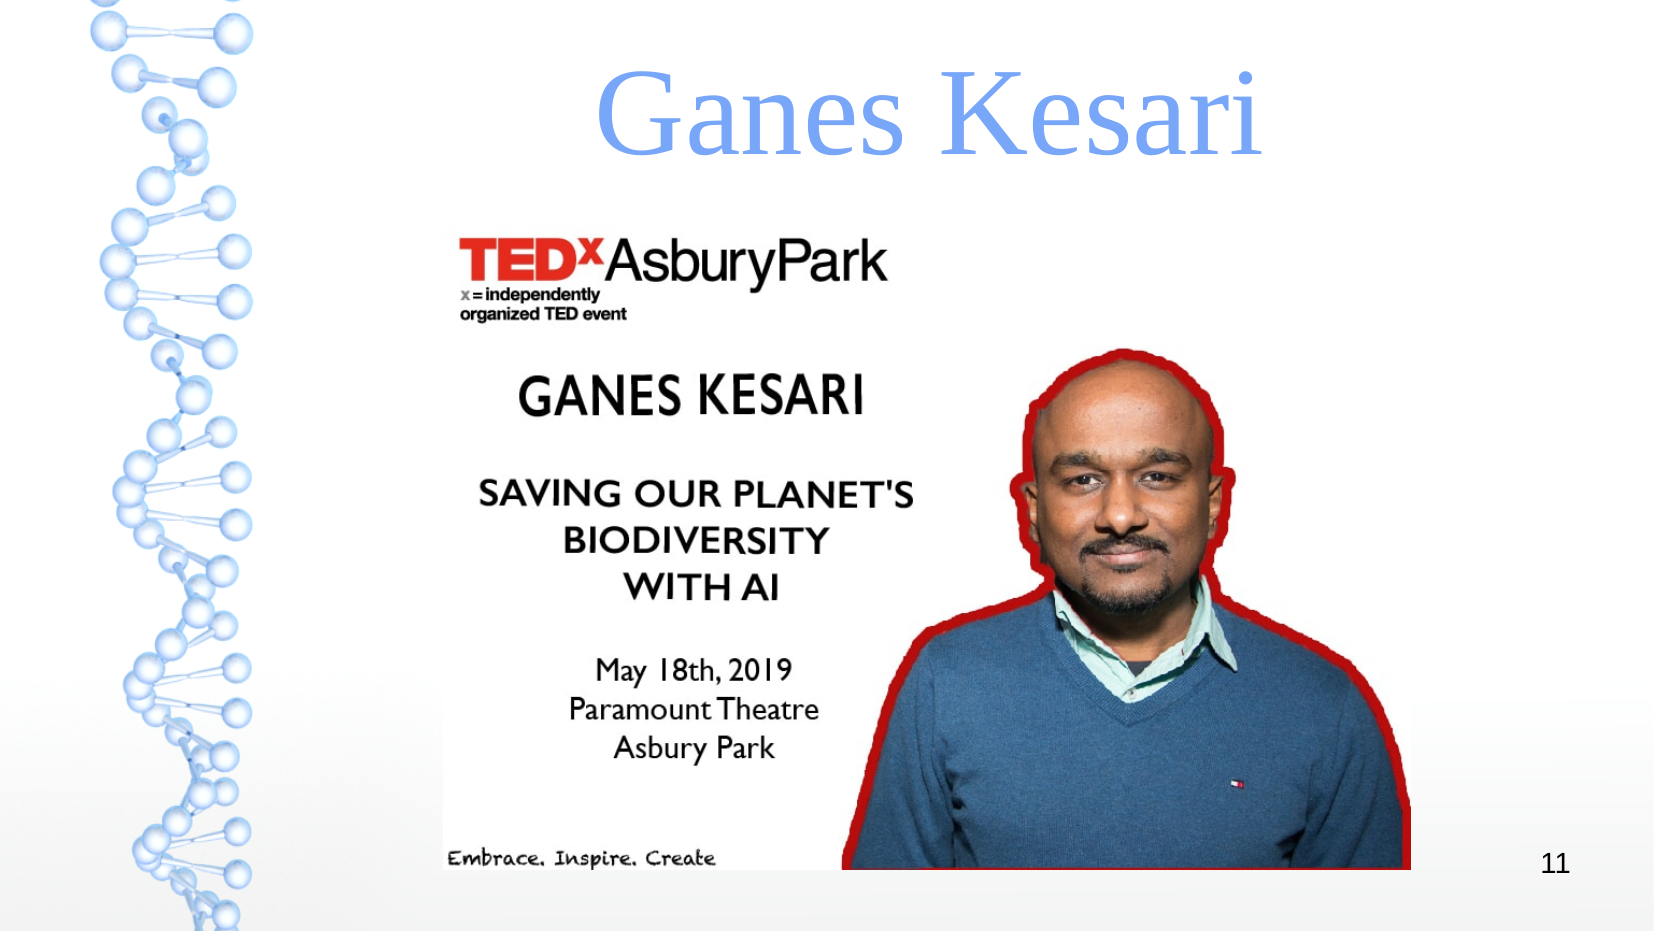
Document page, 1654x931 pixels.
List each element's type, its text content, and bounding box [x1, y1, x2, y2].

picture [0, 0, 1654, 931]
title Ganes Kesari [265, 35, 1595, 189]
